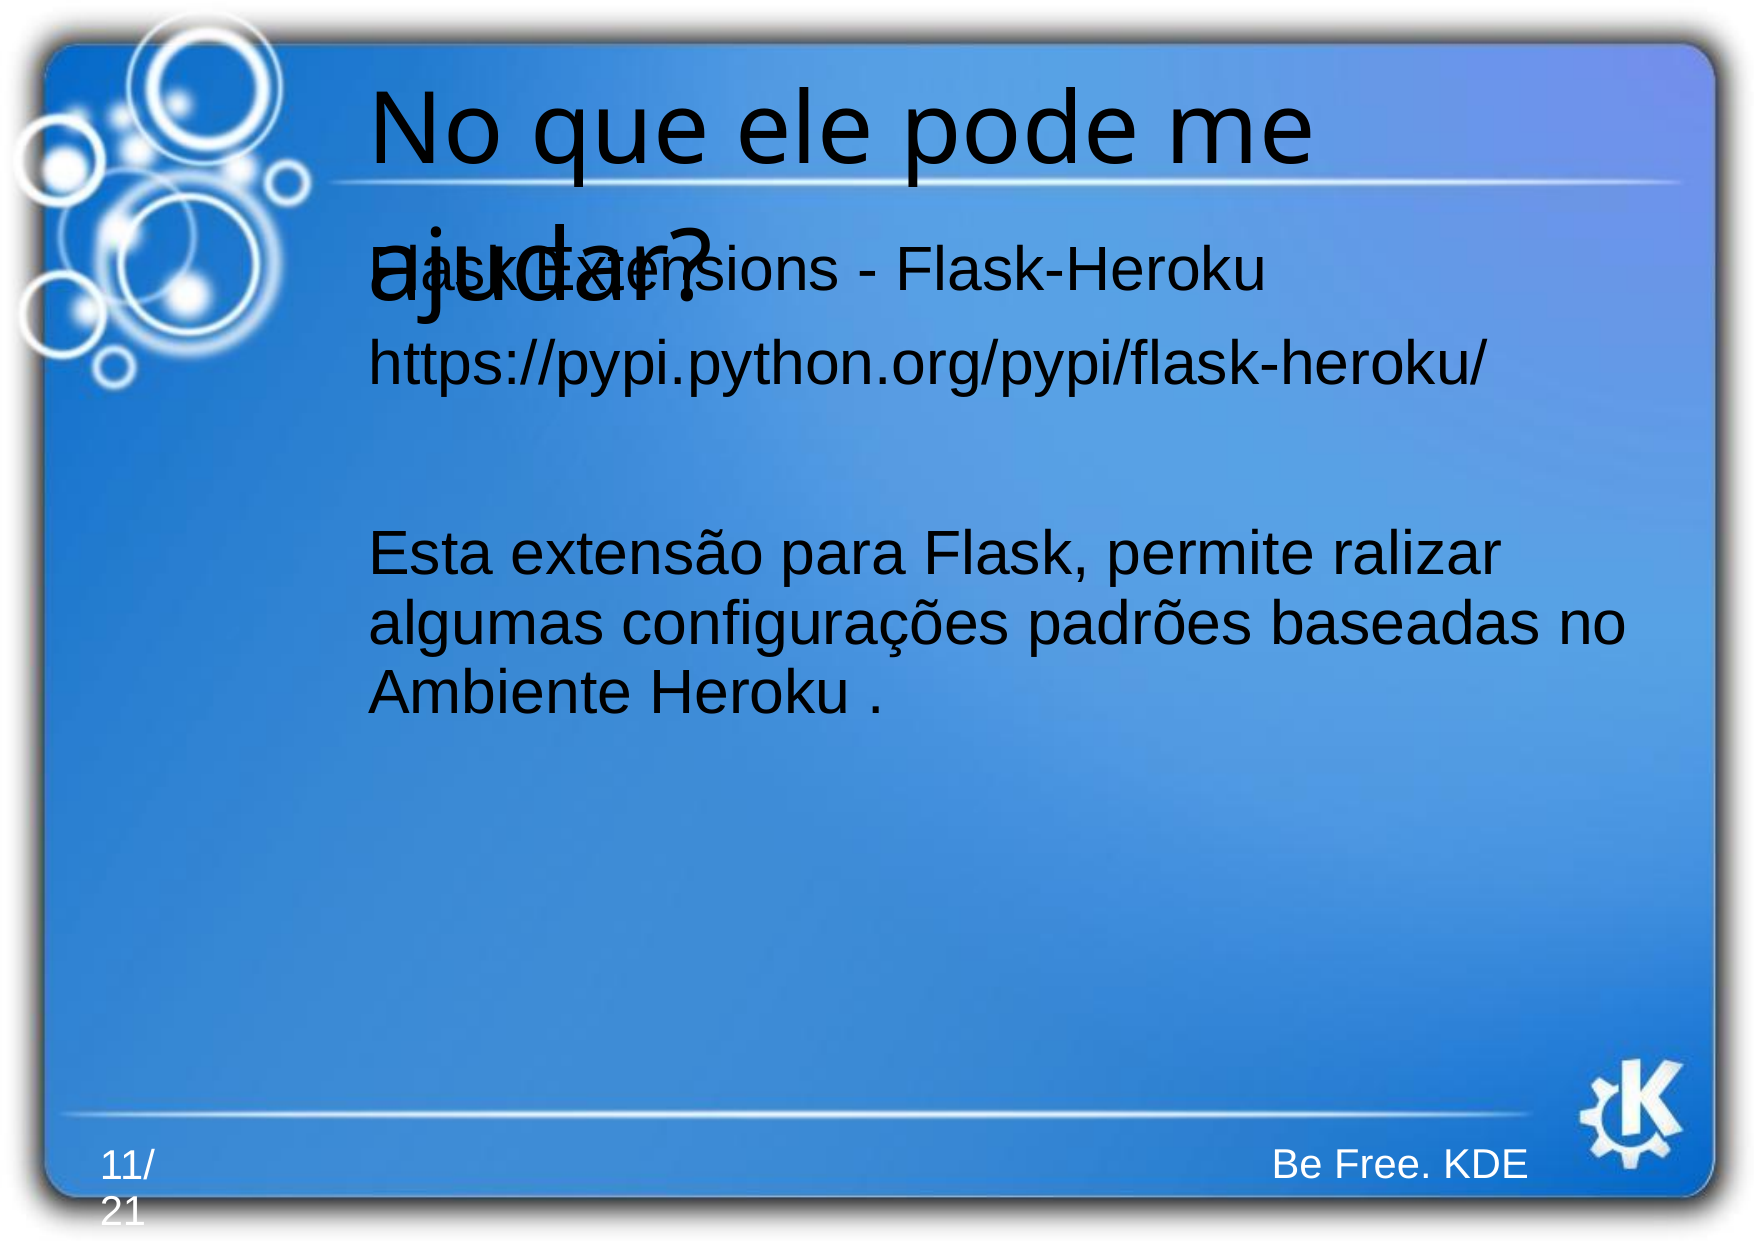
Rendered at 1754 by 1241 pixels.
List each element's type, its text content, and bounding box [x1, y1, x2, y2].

list Flask Extensions - Flask-Heroku https://pypi.python.org/pypi/flask-heroku/ Esta extensão para Flask, permite ralizar algumas configurações padrões baseadas no Ambiente Heroku . [353, 226, 1652, 1021]
picture [0, 0, 1754, 1241]
title No que ele pode me ajudar? [352, 49, 1651, 174]
